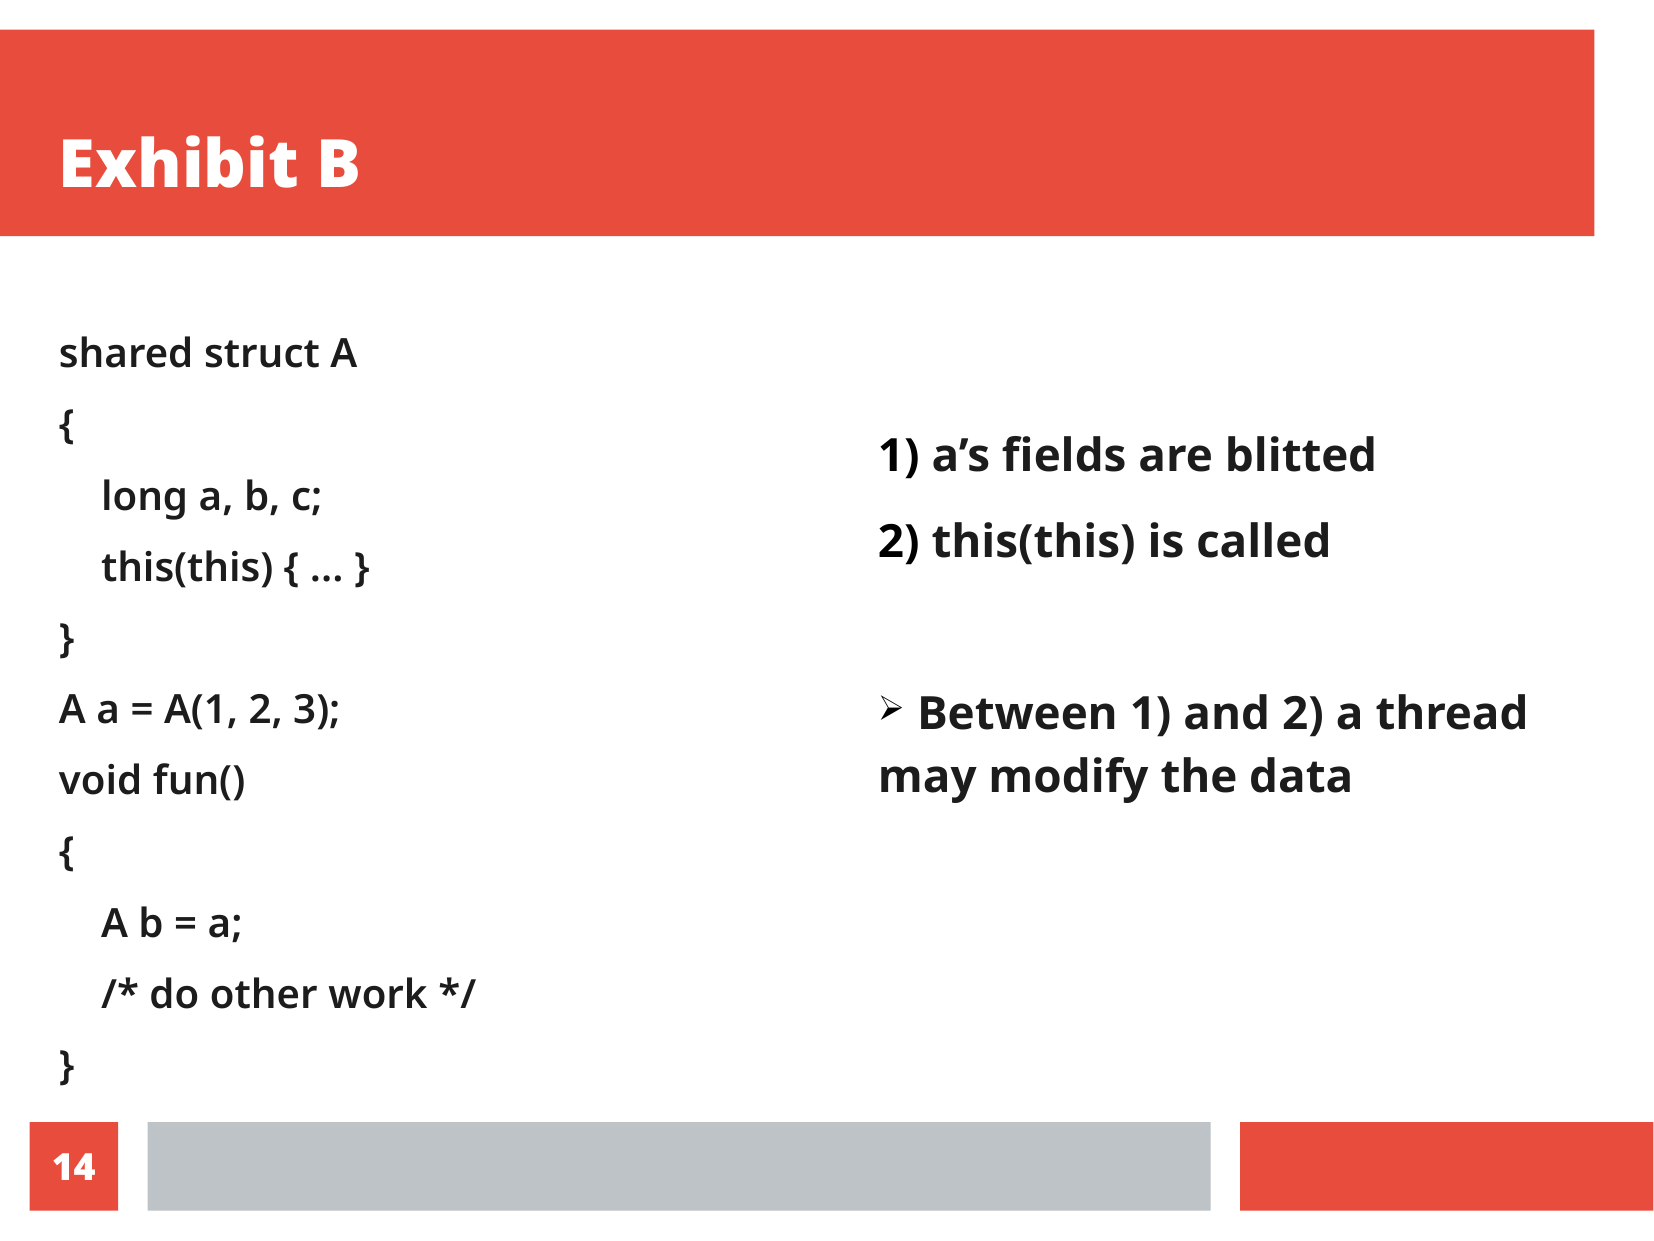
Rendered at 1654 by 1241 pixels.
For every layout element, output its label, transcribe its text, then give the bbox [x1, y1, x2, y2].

list a’s fields are blitted this(this) is called Between 1) and 2) a thread may modify the data [830, 324, 1566, 1093]
list shared struct A { long a, b, c; this(this) { ... } } A a = A(1, 2, 3); void fun() { A b = a; /* do other work */ } [59, 324, 794, 1093]
title Exhibit B [59, 59, 1595, 207]
